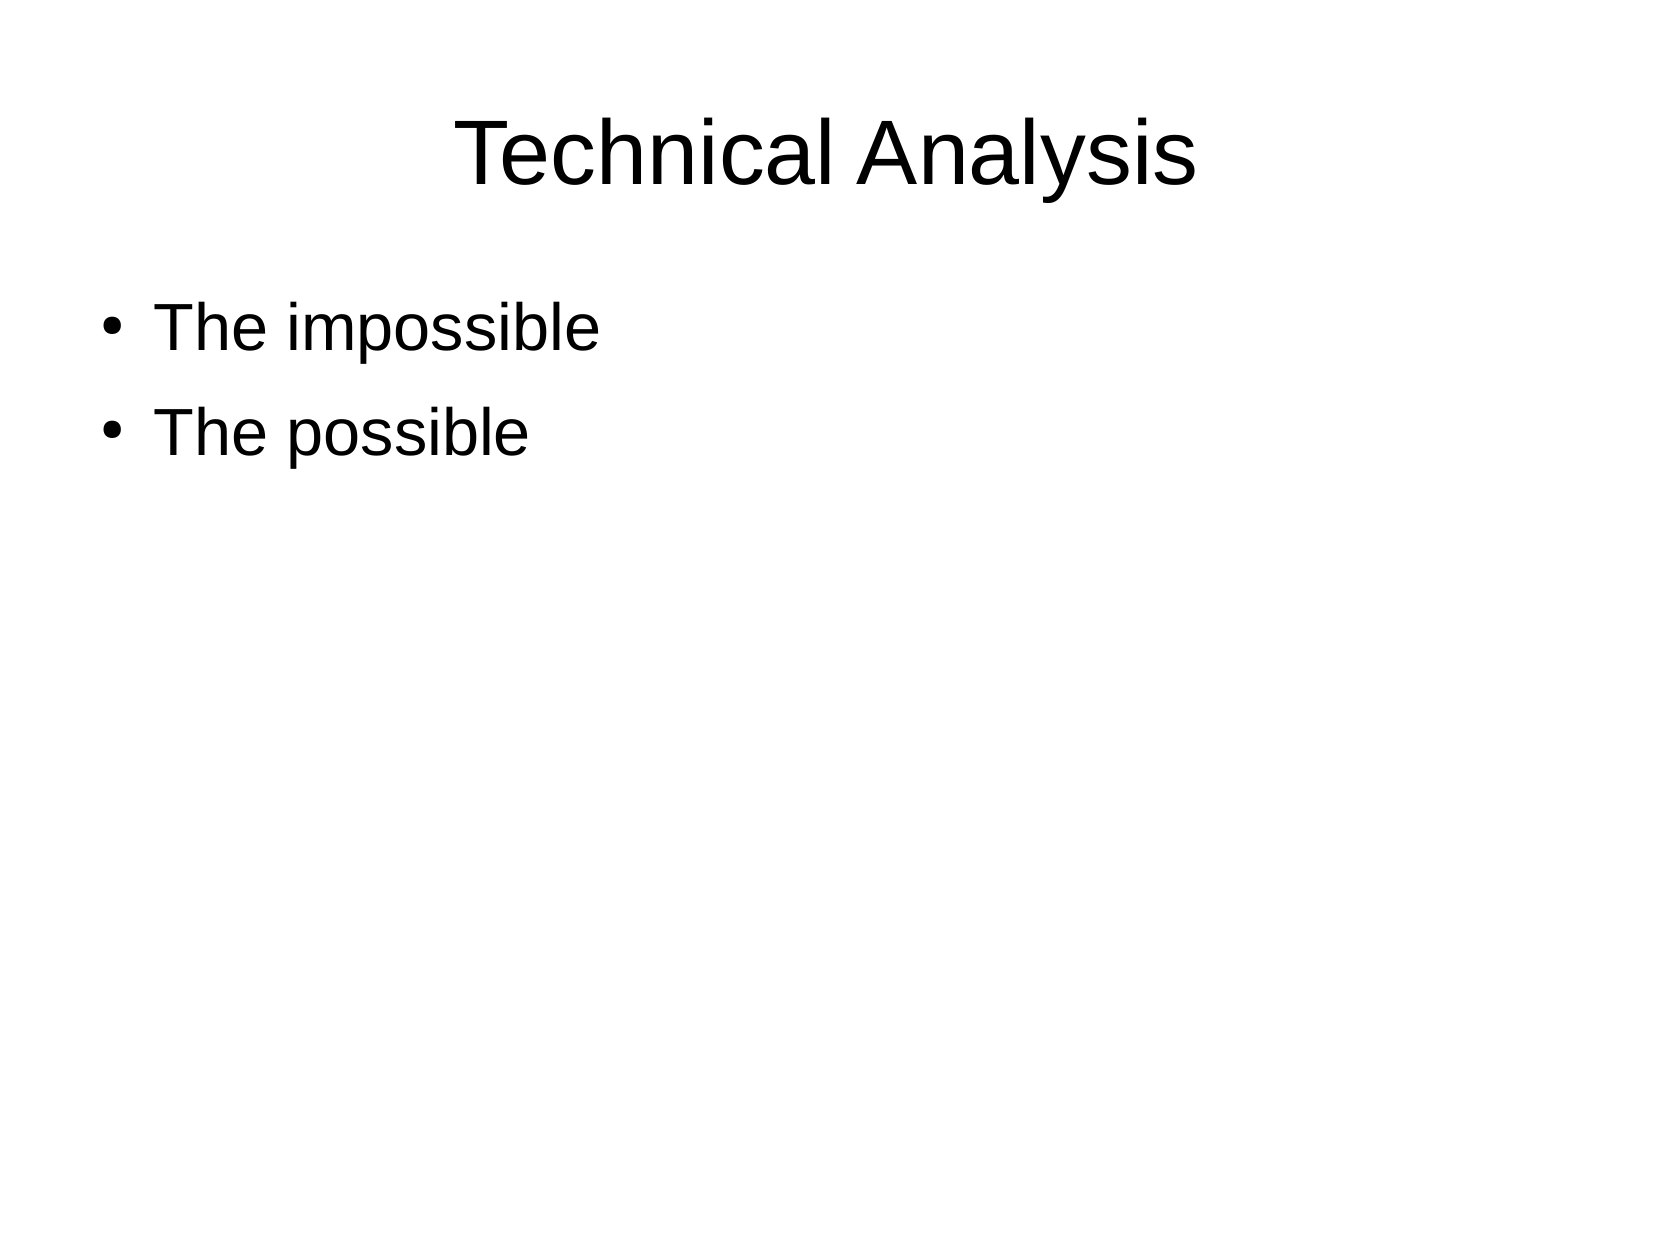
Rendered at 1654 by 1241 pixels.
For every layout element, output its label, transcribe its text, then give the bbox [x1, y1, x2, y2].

title Technical Analysis [82, 49, 1571, 257]
list The impossible The possible [82, 290, 1571, 1010]
